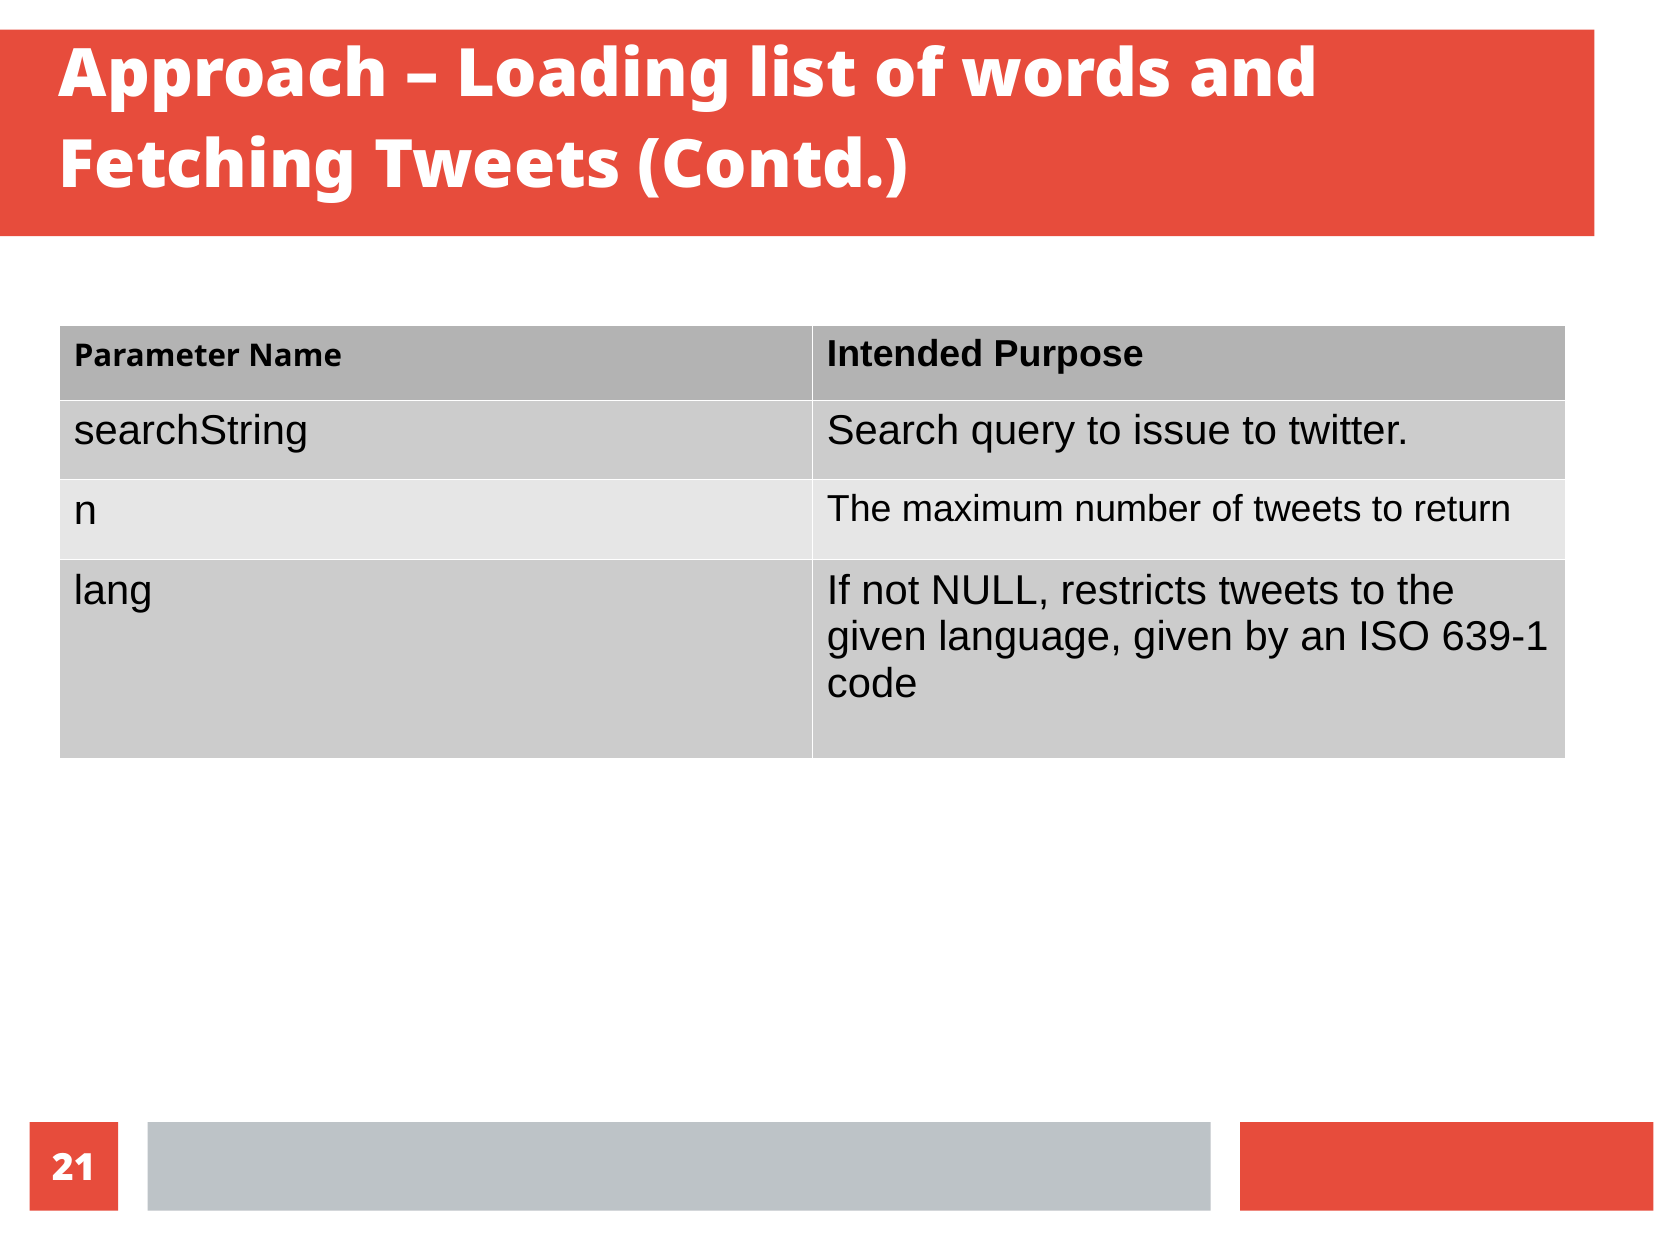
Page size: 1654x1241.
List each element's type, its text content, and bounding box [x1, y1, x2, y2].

table_cell lang [60, 560, 812, 758]
table_cell If not NULL, restricts tweets to the given language, given by an ISO 639-1 code [813, 560, 1565, 758]
table_header Intended Purpose [813, 326, 1565, 400]
title Approach – Loading list of words and Fetching Tweets (Contd.) [59, 59, 1595, 207]
table_cell The maximum number of tweets to return [813, 480, 1565, 559]
table_header Parameter Name [60, 326, 812, 400]
table_cell n [60, 480, 812, 559]
table_cell searchString [60, 401, 812, 479]
table_cell Search query to issue to twitter. [813, 401, 1565, 479]
